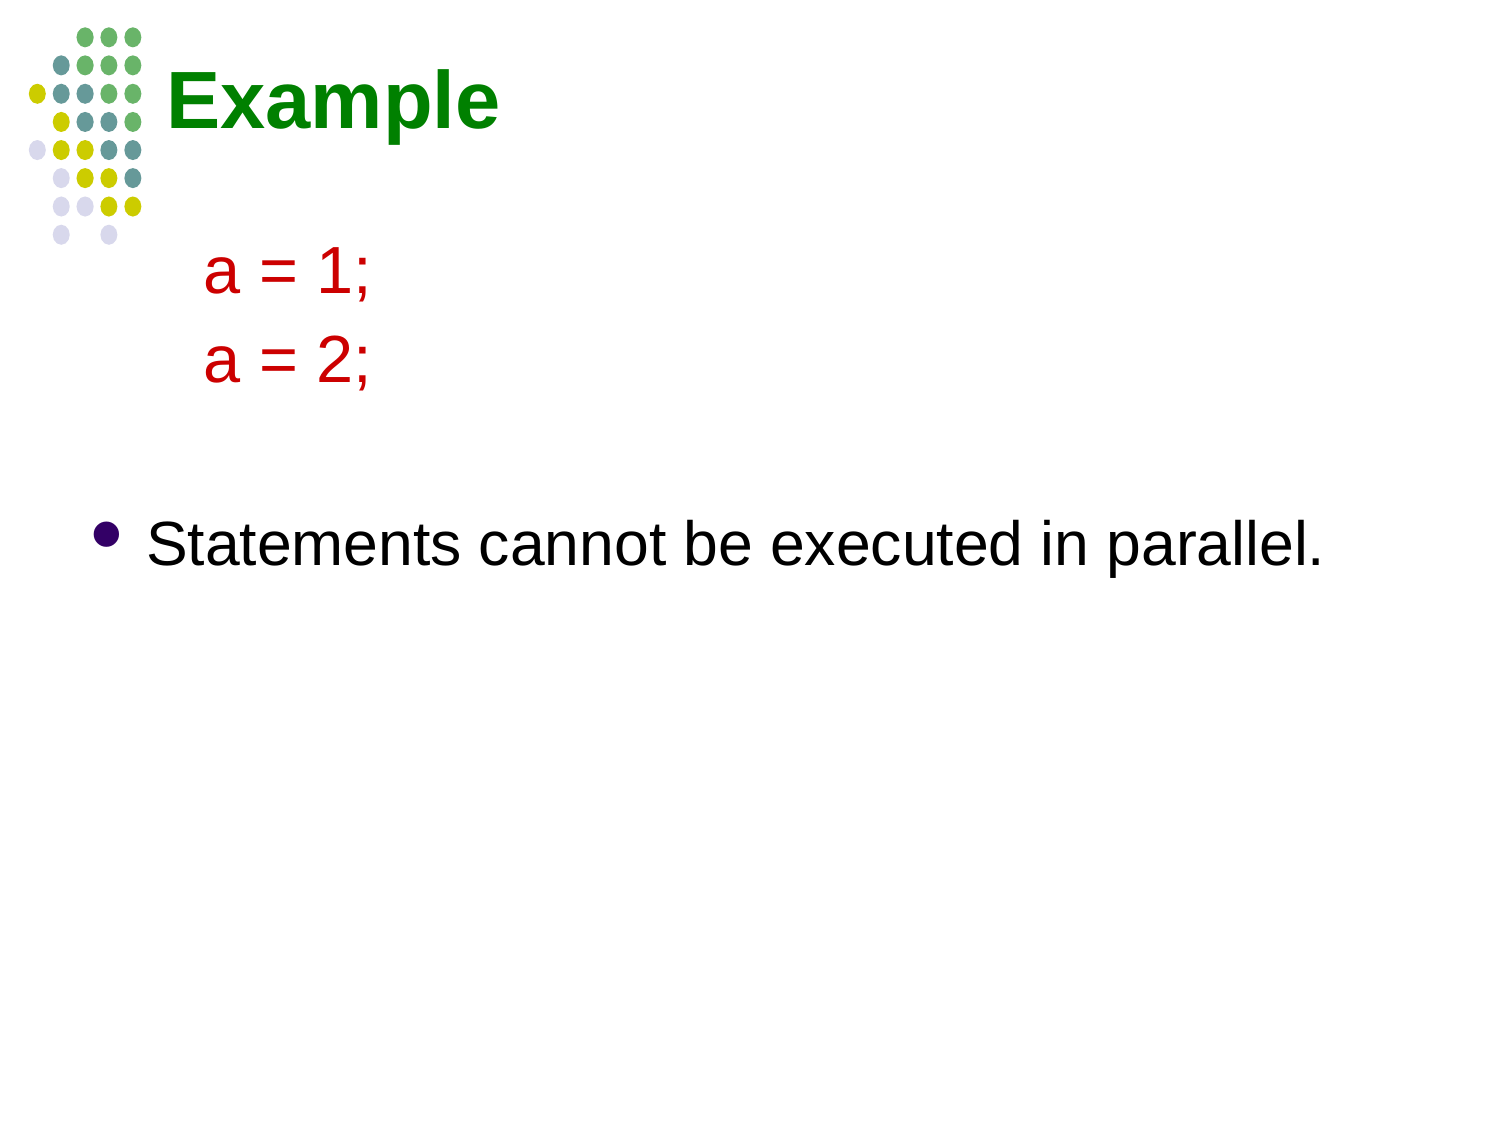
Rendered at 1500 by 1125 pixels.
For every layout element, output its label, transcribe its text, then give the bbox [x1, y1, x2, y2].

title Example [151, 40, 1390, 176]
list a = 1; a = 2; Statements cannot be executed in parallel. [75, 228, 1426, 1006]
